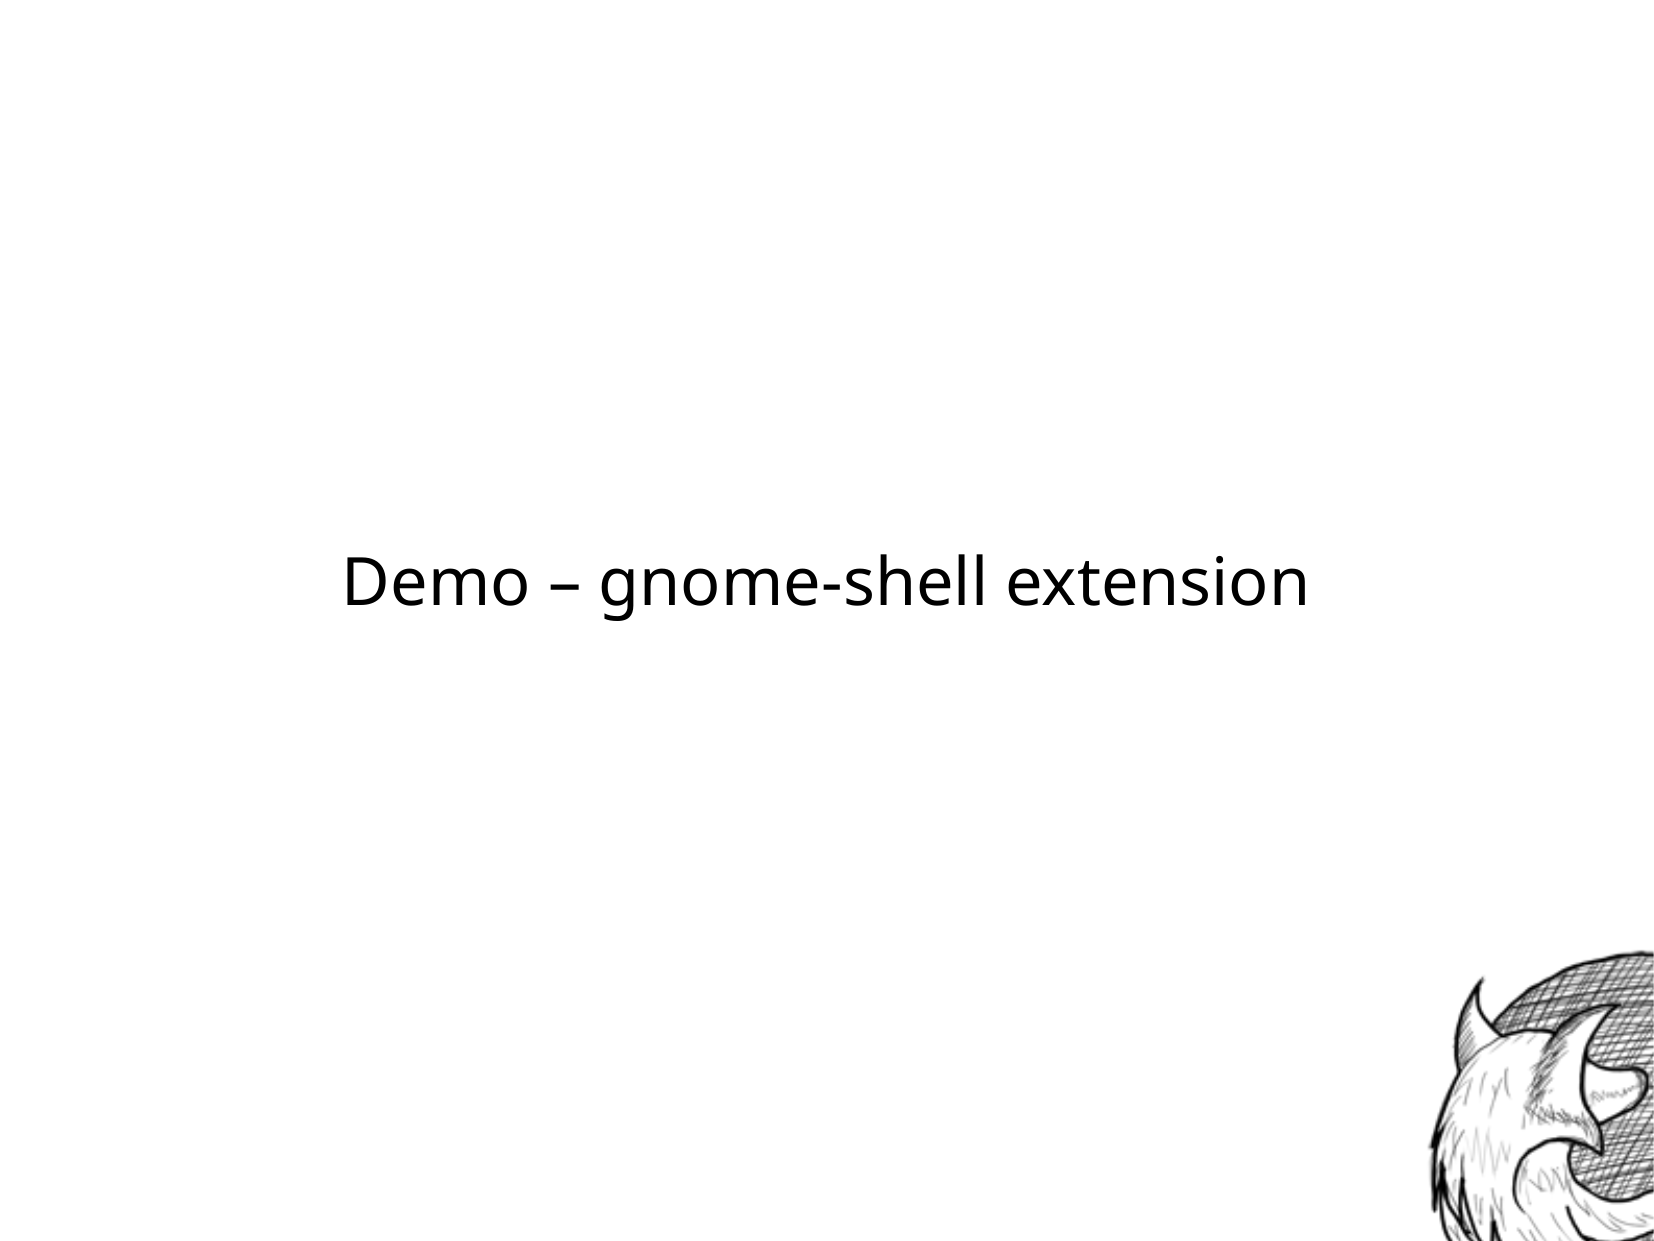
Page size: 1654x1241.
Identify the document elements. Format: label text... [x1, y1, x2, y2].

picture [1386, 915, 1654, 1241]
subtitle Demo – gnome-shell extension [82, 56, 1571, 1102]
